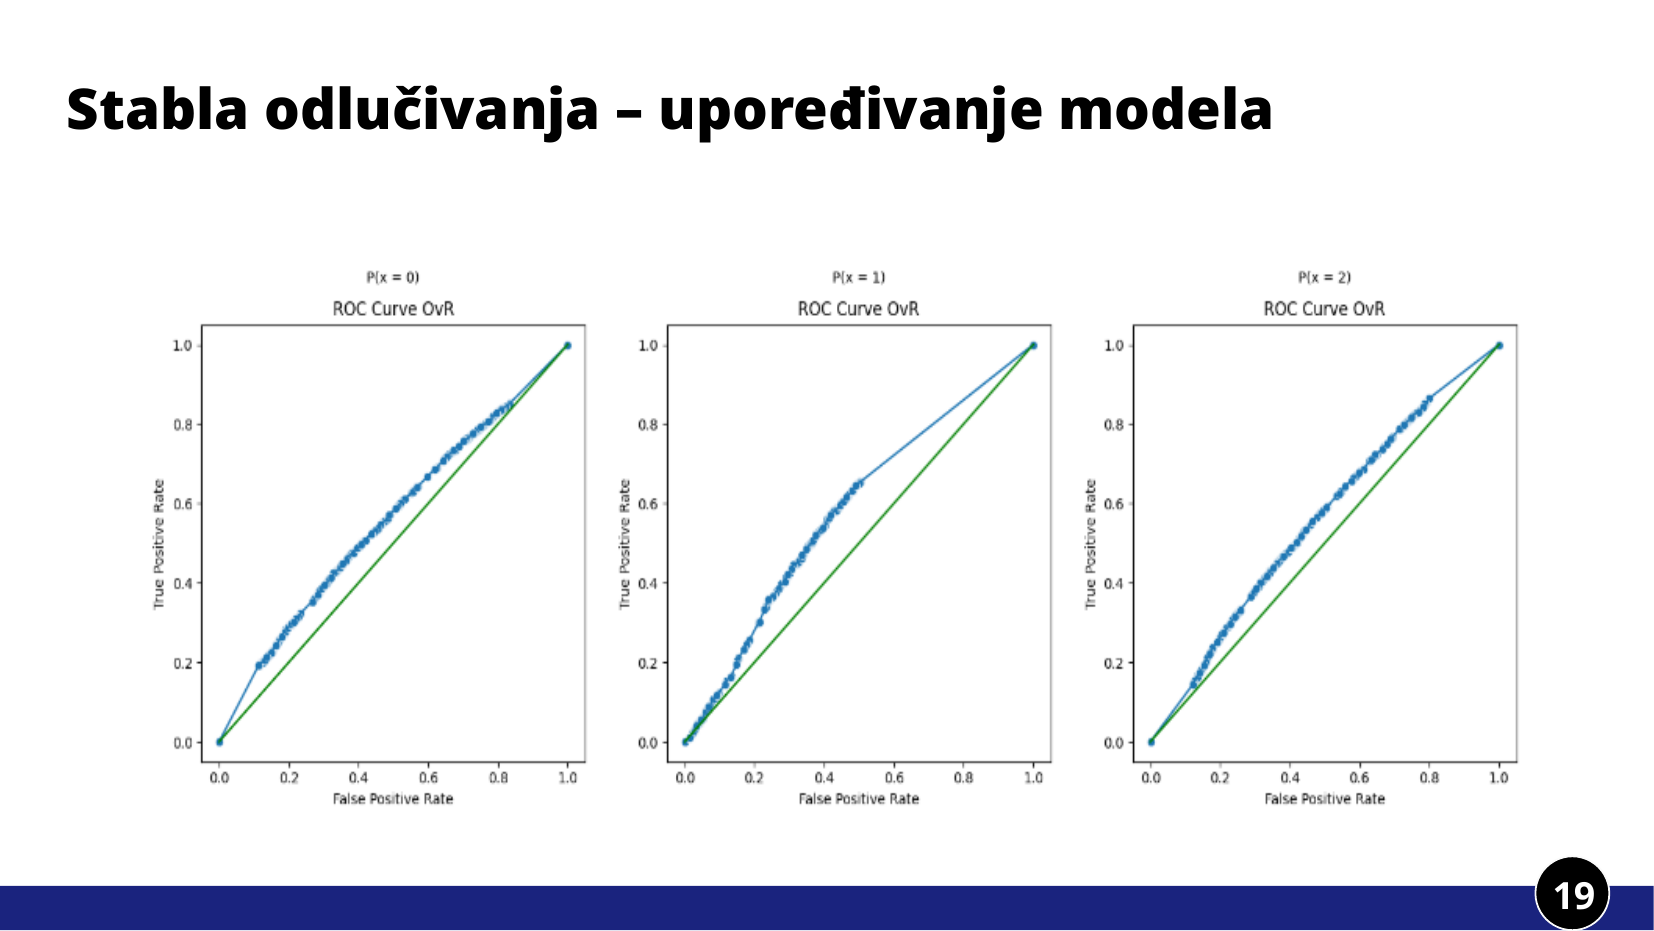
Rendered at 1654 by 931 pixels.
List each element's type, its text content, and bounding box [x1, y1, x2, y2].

title Stabla odlučivanja – upoređivanje modela [66, 48, 1603, 168]
picture [120, 266, 1538, 822]
